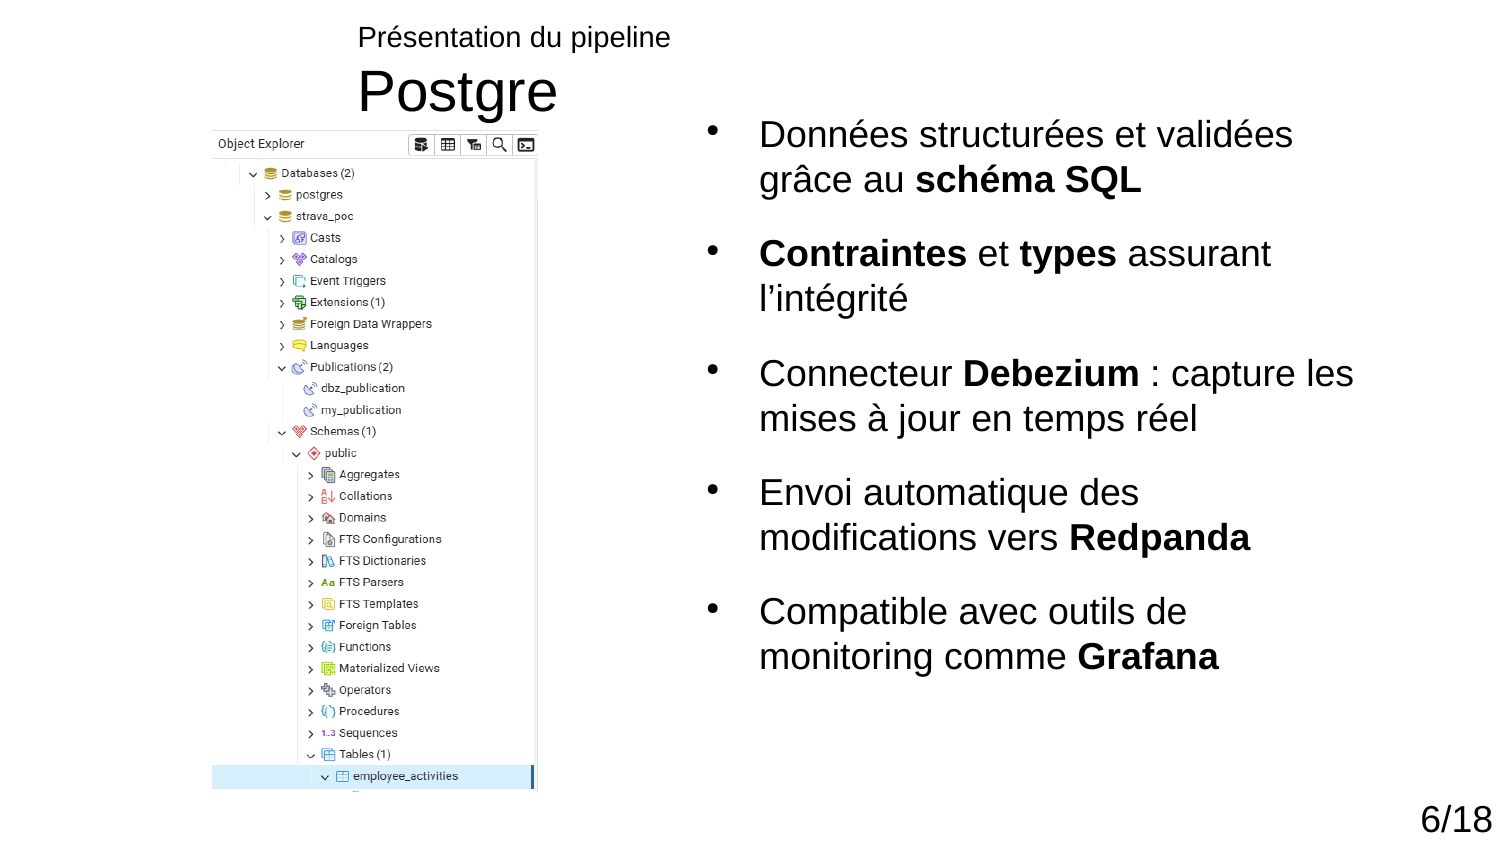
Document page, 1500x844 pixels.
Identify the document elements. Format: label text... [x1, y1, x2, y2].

text_box 6/18 [1405, 791, 1500, 844]
title Présentation du pipeline Postgre [342, 3, 1498, 154]
picture [212, 129, 538, 792]
list Données structurées et validées grâce au schéma SQL Contraintes et types assurant l’intégrité Connecteur Debezium : capture les mises à jour en temps réel Envoi automatique des modifications vers Redpanda Compatible avec outils de monitoring comme Grafana [673, 94, 1380, 686]
